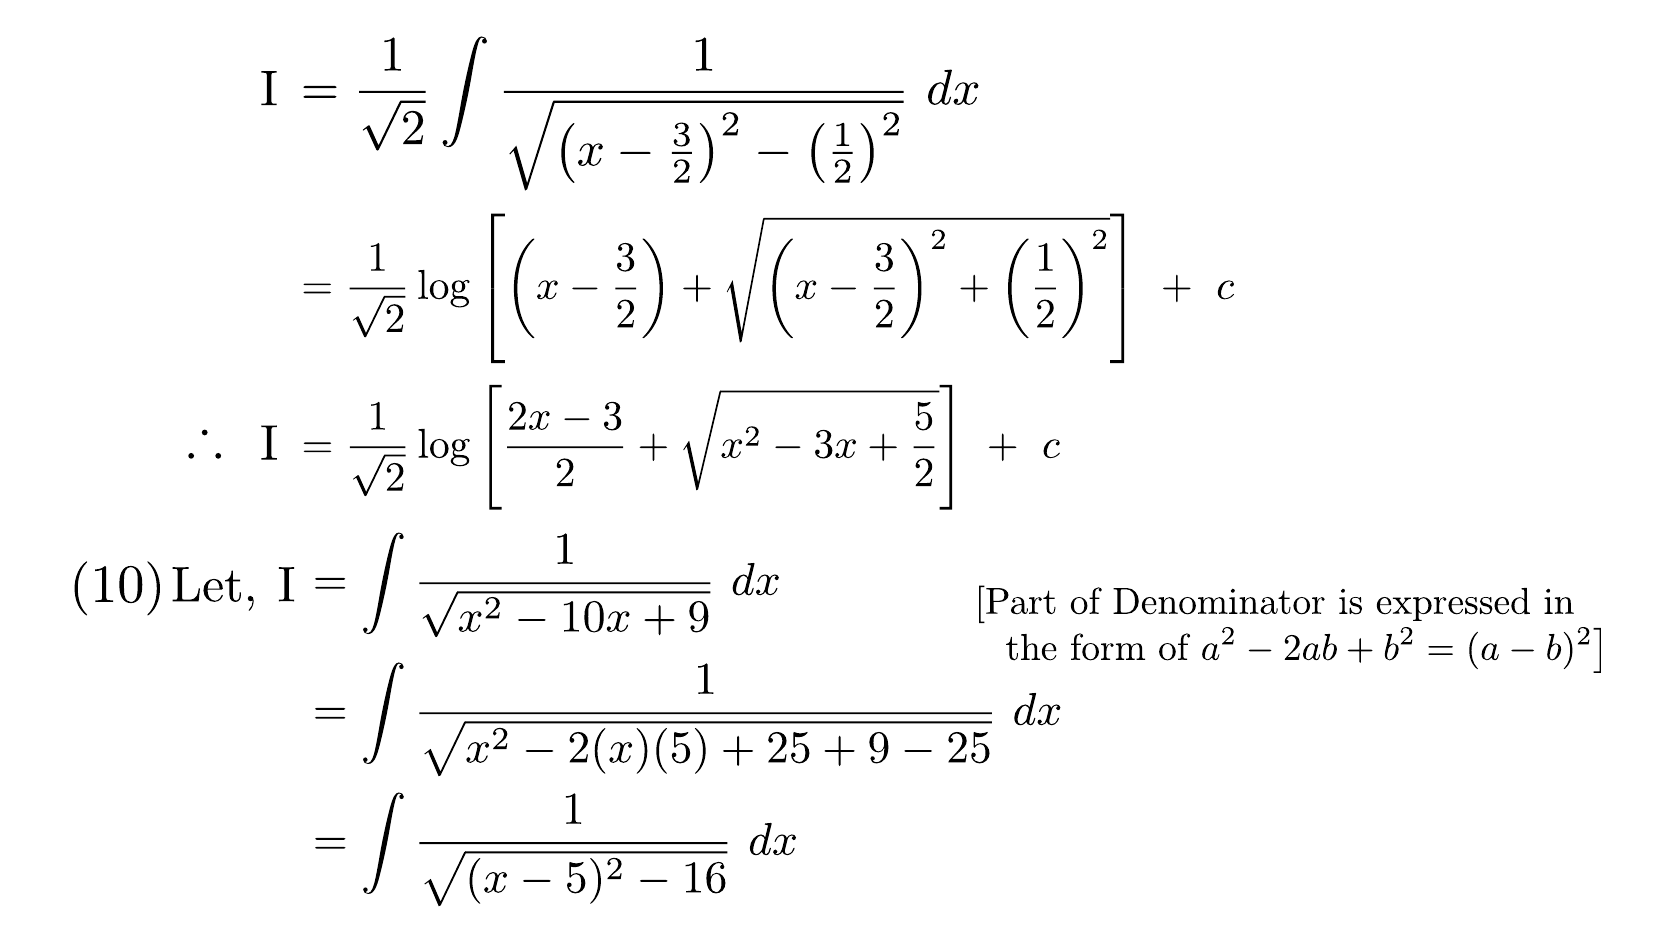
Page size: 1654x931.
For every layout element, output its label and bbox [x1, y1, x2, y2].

text_box [976, 585, 1574, 624]
text_box [172, 567, 254, 611]
text_box [261, 425, 277, 460]
text_box [314, 532, 779, 638]
text_box [303, 384, 1060, 510]
text_box [303, 213, 1235, 364]
title [47, 36, 1607, 886]
text_box [303, 36, 979, 191]
text_box [314, 626, 1601, 777]
text_box [261, 71, 277, 106]
text_box [188, 429, 222, 459]
text_box [71, 561, 160, 616]
text_box [314, 792, 797, 907]
text_box [278, 567, 295, 602]
